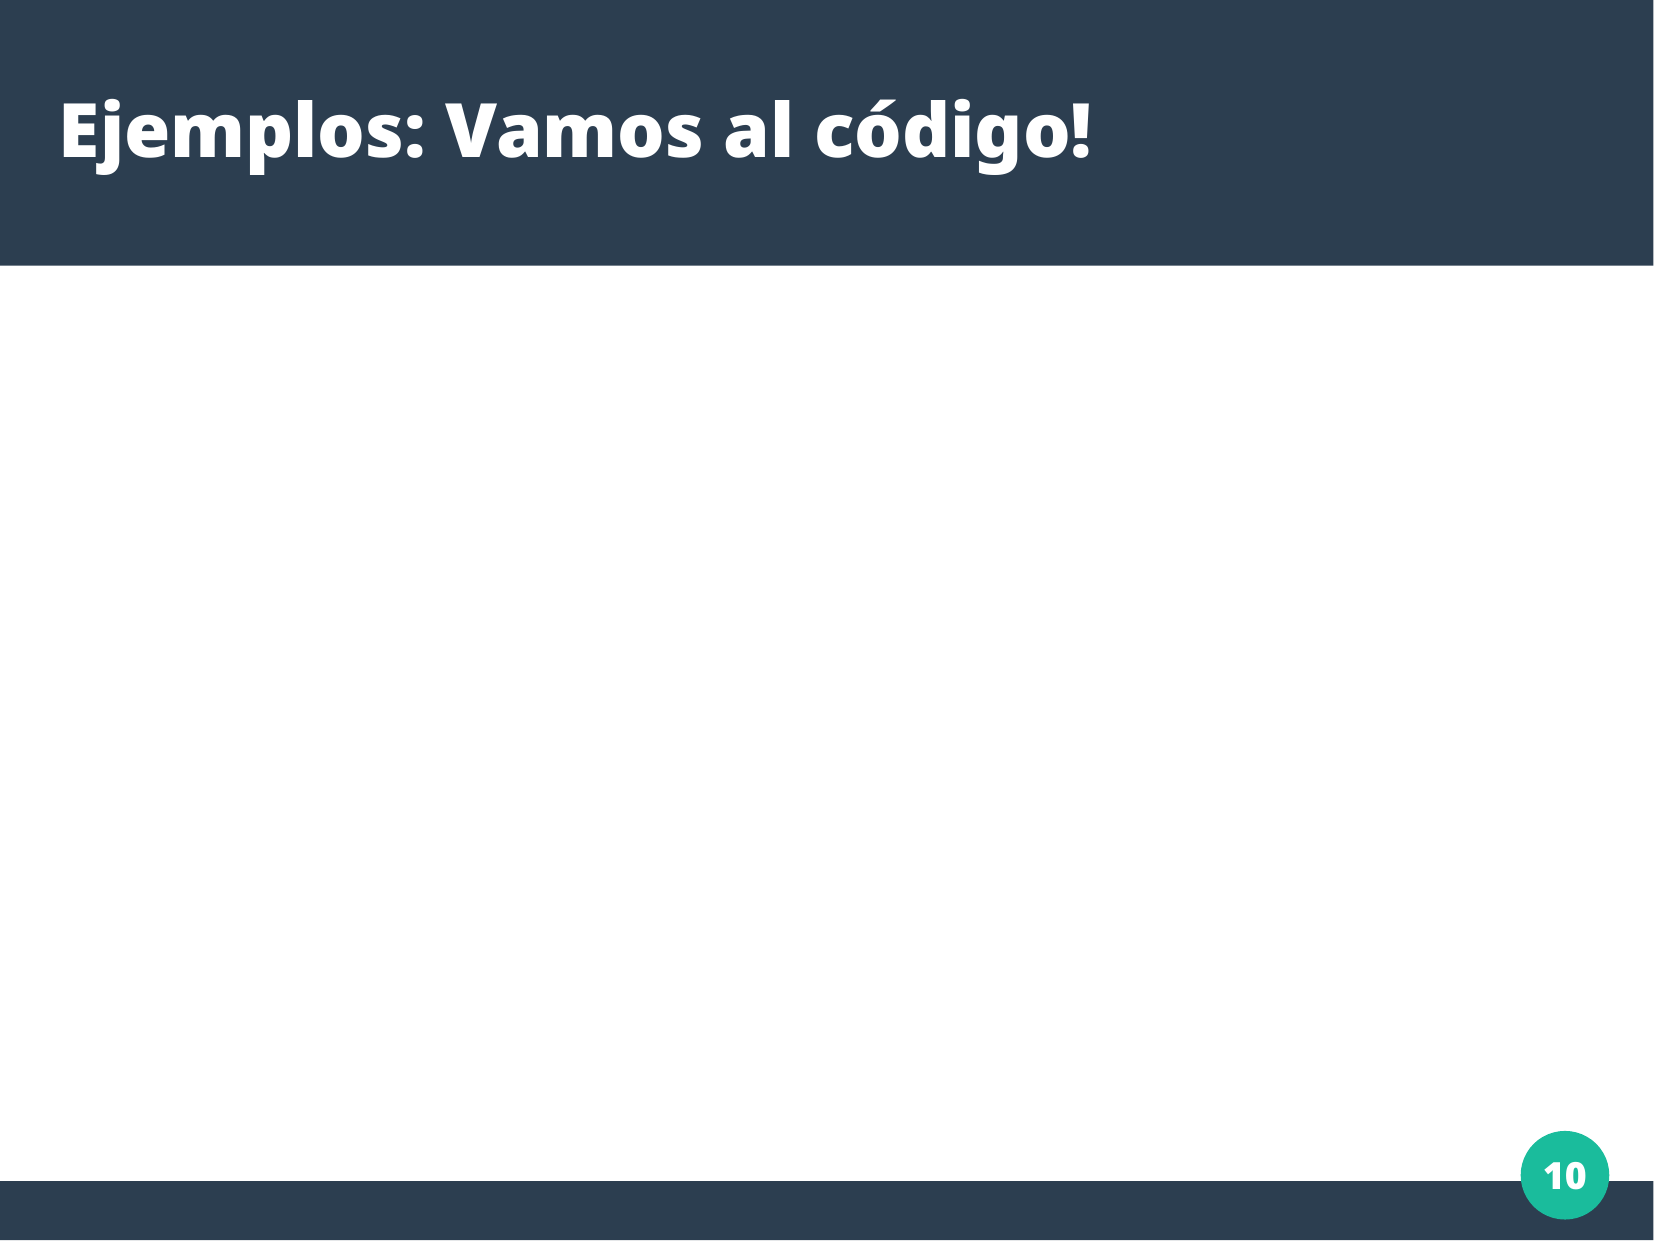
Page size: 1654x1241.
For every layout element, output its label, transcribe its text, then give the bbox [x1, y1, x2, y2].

title Ejemplos: Vamos al código! [59, 49, 1595, 207]
